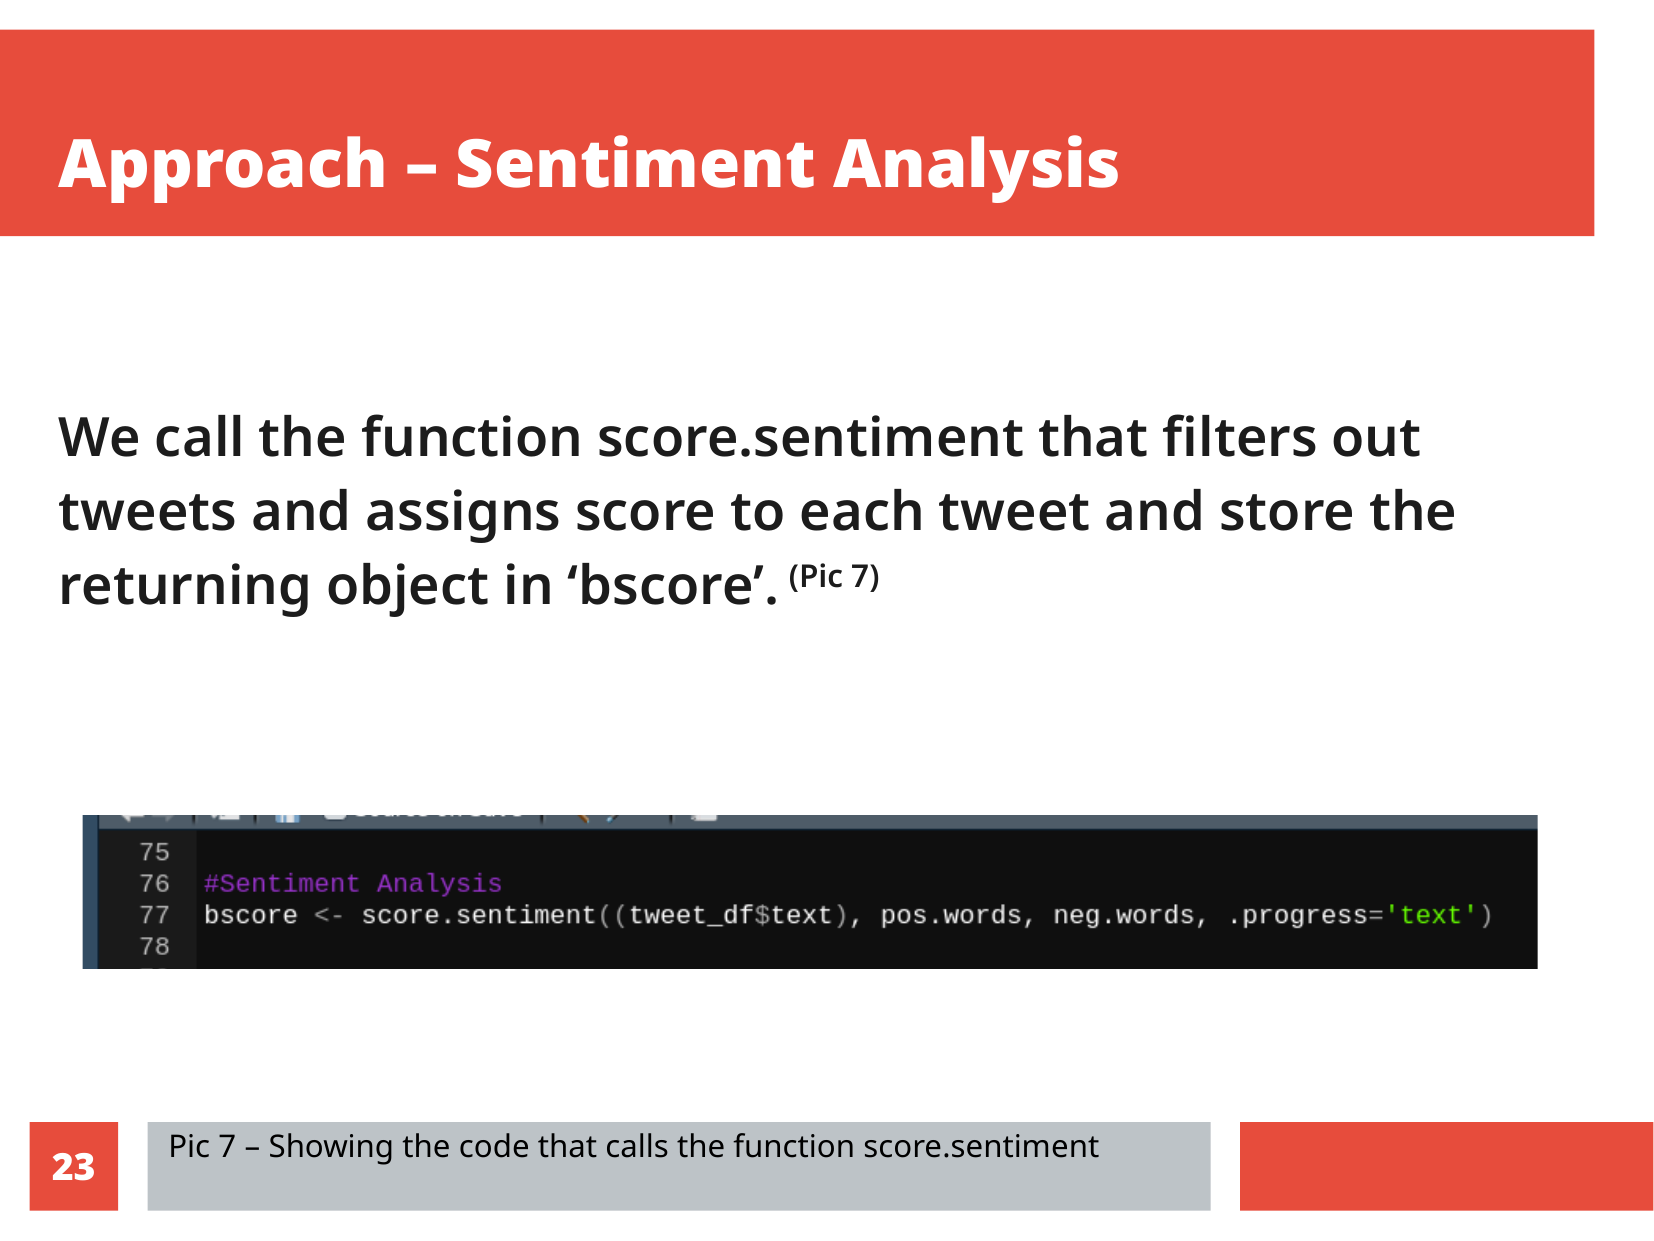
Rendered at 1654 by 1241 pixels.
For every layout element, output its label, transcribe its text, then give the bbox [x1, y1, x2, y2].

list We call the function score.sentiment that filters out tweets and assigns score to each tweet and store the returning object in ‘bscore’. (Pic 7) [59, 324, 1565, 1093]
title Approach – Sentiment Analysis [59, 59, 1595, 207]
text_box Pic 7 – Showing the code that calls the function score.sentiment [153, 1116, 1205, 1217]
picture [82, 815, 1538, 969]
